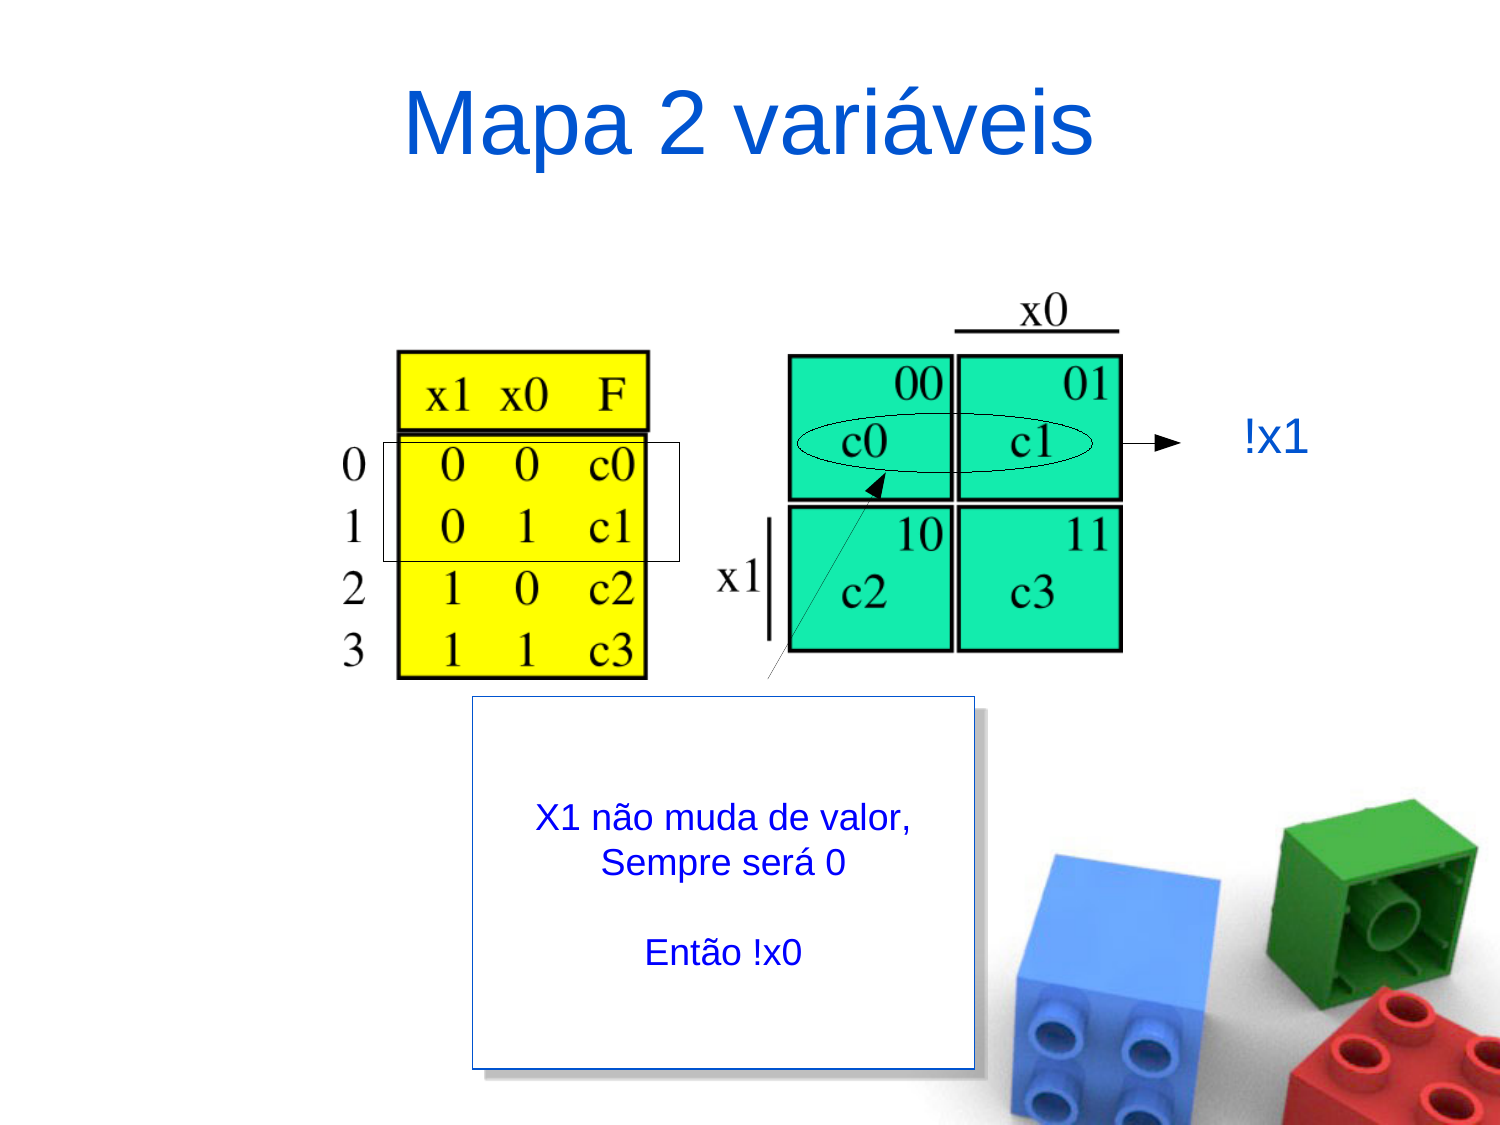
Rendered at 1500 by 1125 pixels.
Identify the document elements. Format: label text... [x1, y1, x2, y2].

picture [249, 187, 1500, 1125]
text_box !x1 [1214, 395, 1325, 471]
title Mapa 2 variáveis [112, 0, 1388, 248]
text_box X1 não muda de valor, Sempre será 0 Então !x0 [472, 696, 975, 1069]
